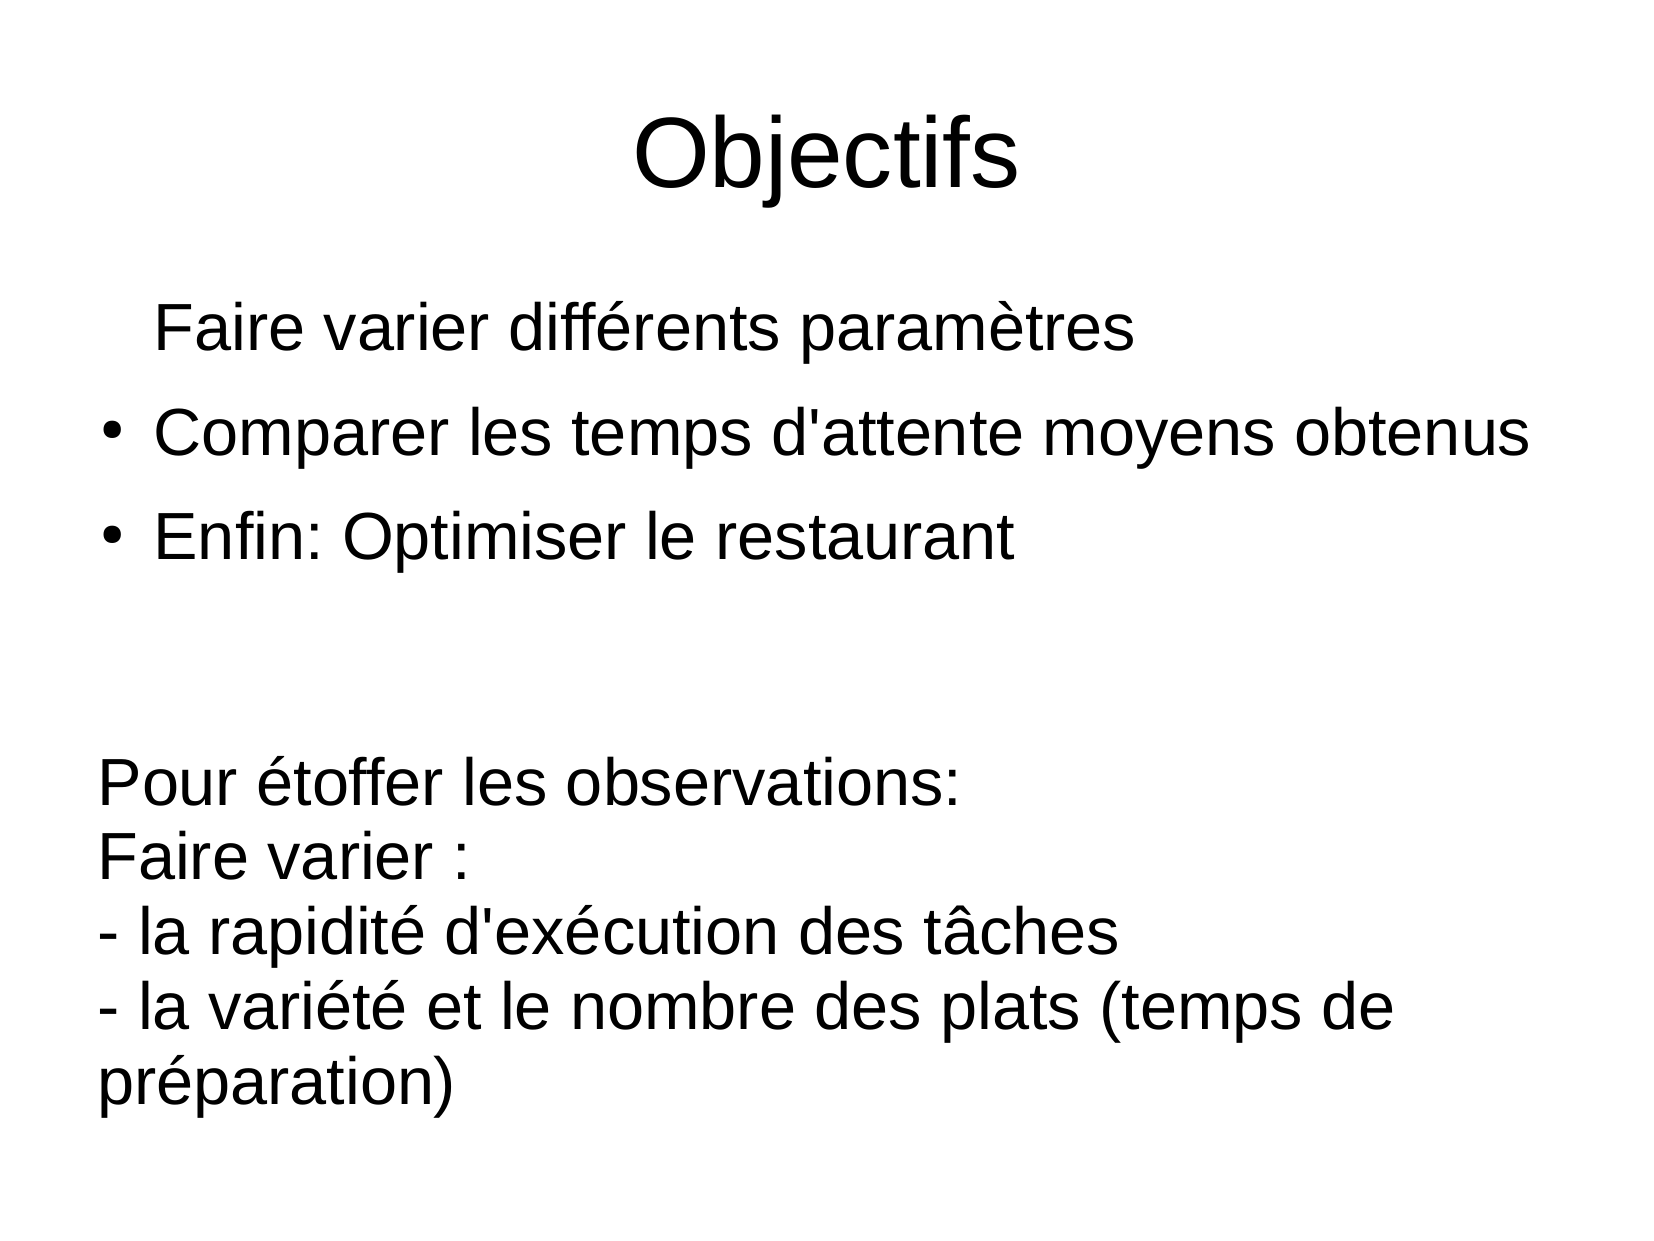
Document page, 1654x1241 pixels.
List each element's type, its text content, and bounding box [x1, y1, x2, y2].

title Objectifs [82, 49, 1571, 257]
list Faire varier différents paramètres Comparer les temps d'attente moyens obtenus Enfin: Optimiser le restaurant [82, 290, 1571, 649]
text_box Pour étoffer les observations: Faire varier : - la rapidité d'exécution des tâches - la variété et le nombre des plats (temps de préparation) [82, 737, 1548, 1201]
